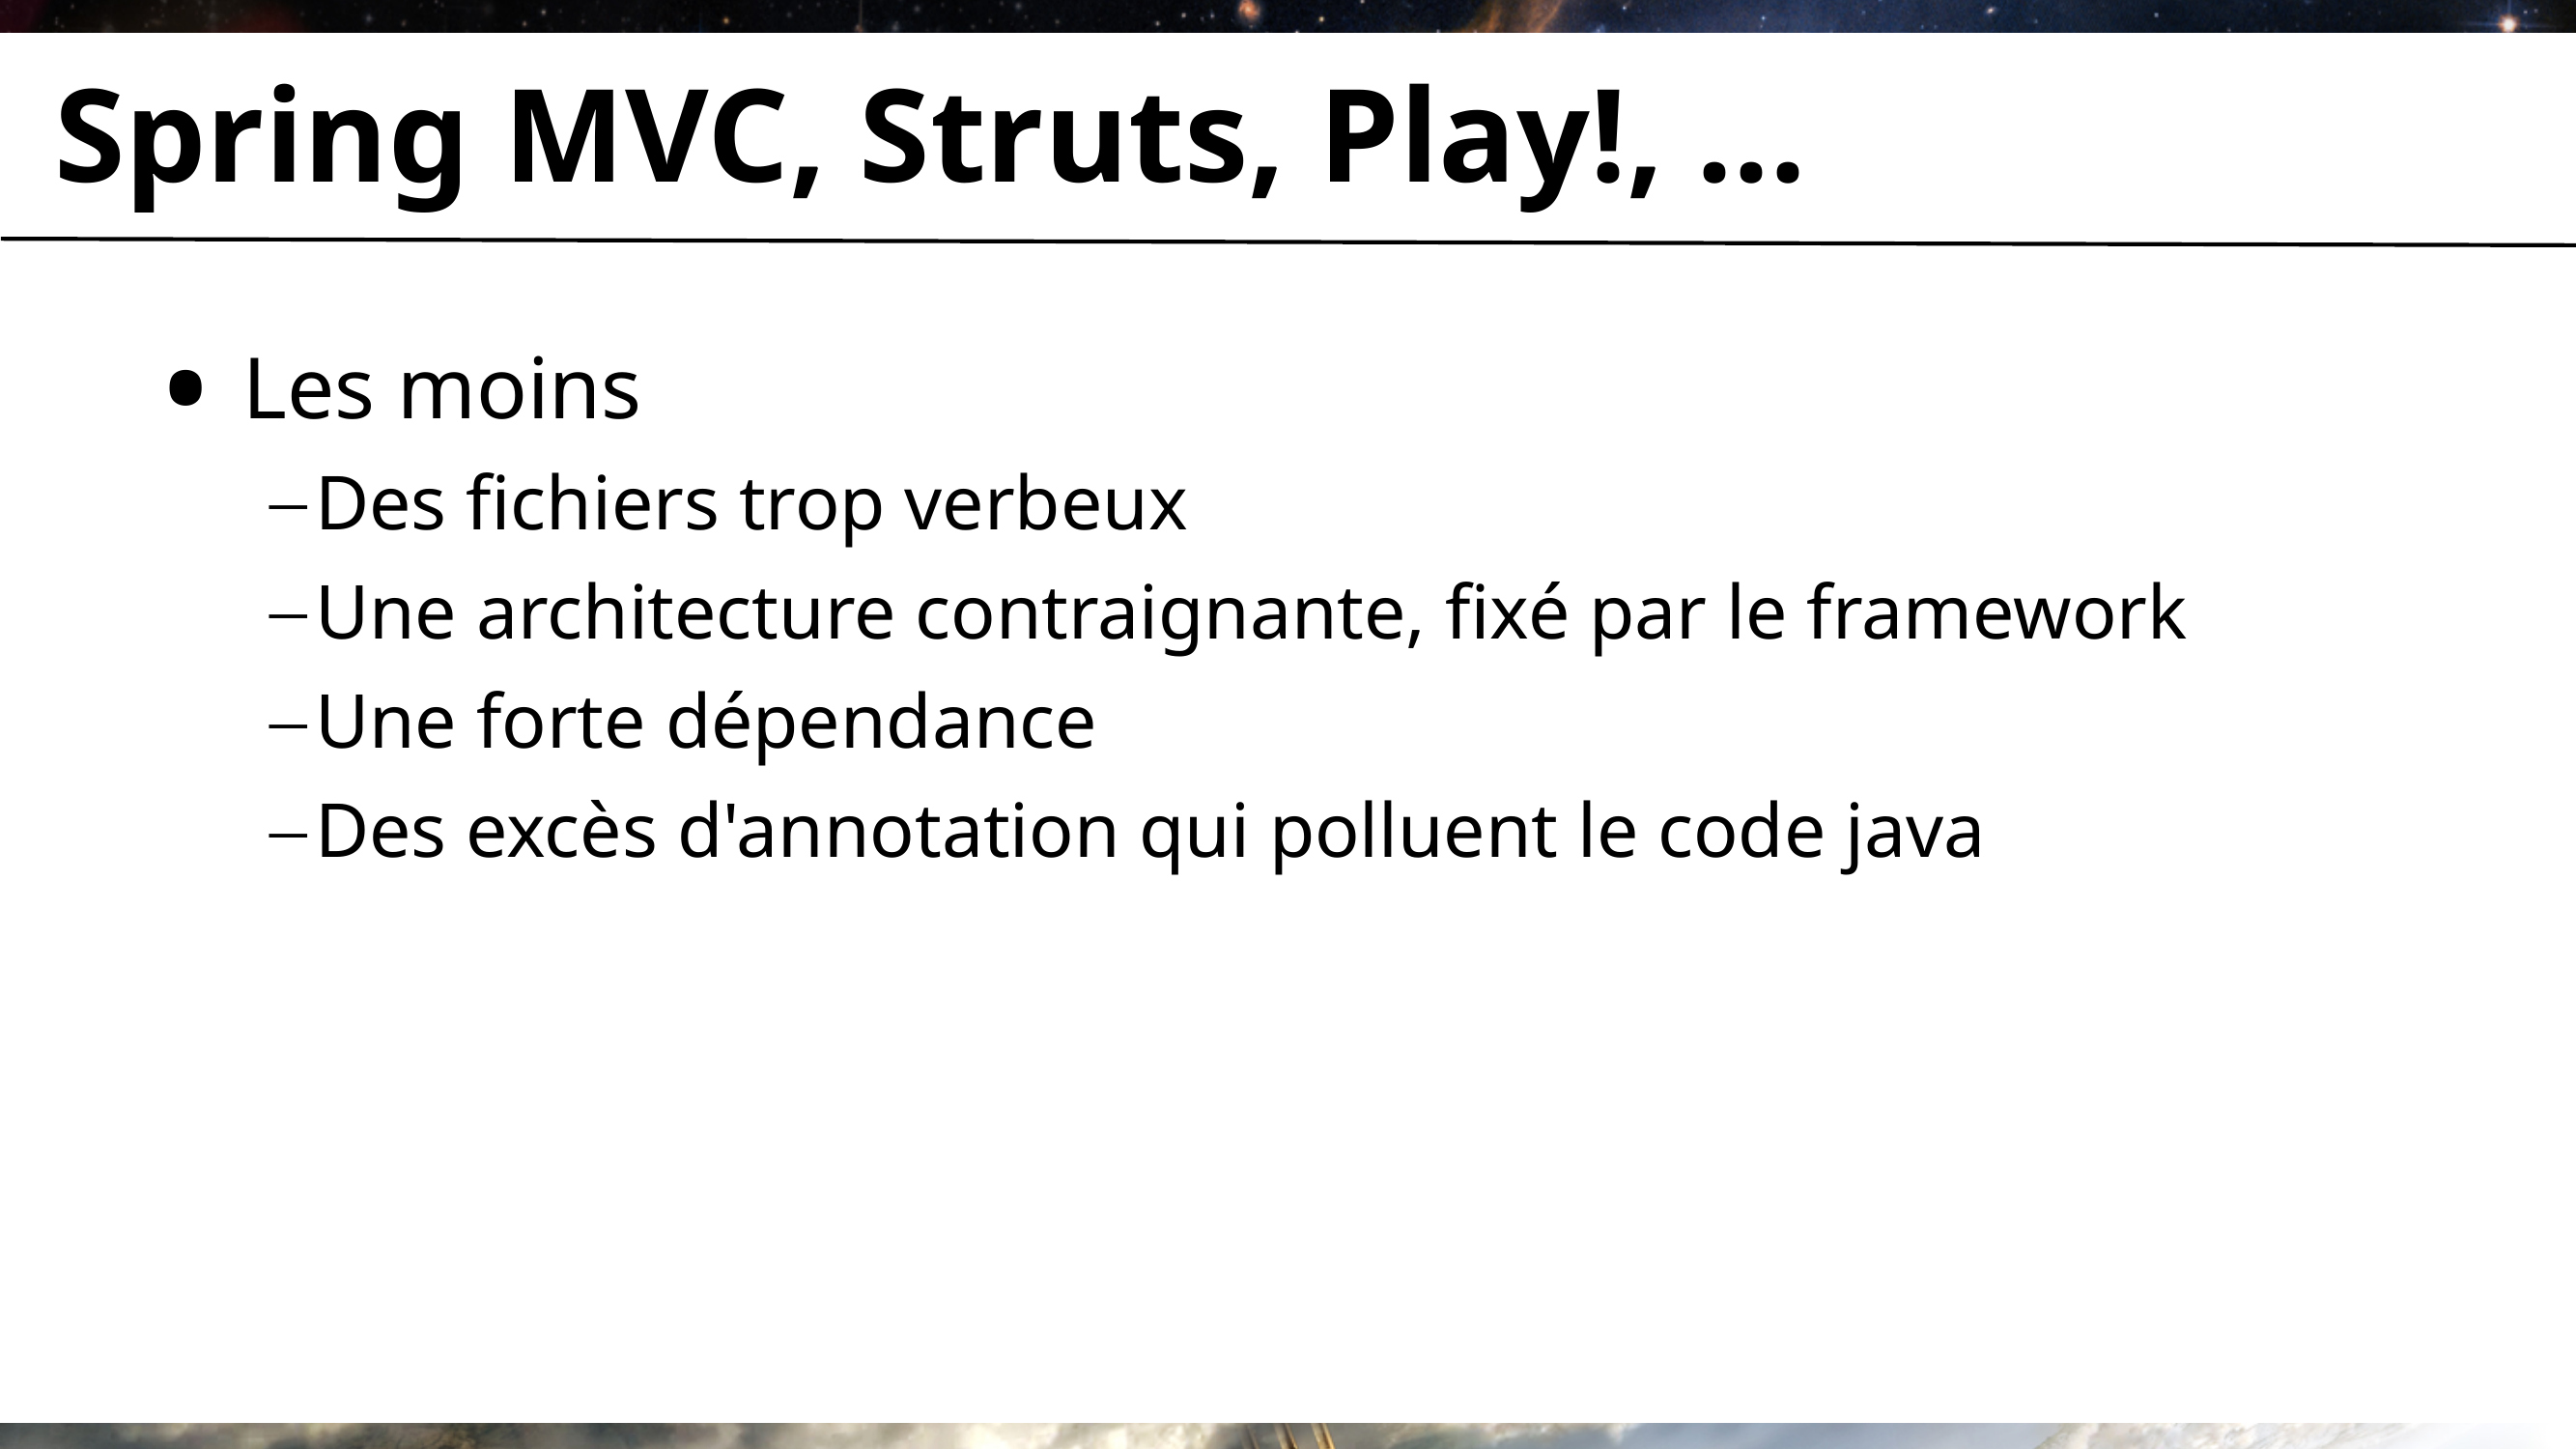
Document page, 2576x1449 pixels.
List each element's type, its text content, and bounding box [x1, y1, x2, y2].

picture [0, 1423, 2576, 1449]
title Spring MVC, Struts, Play!, ... [45, 12, 2528, 250]
list Les moins Des fichiers trop verbeux Une architecture contraignante, fixé par le framework Une forte dépendance Des excès d'annotation qui polluent le code java [116, 326, 2457, 1387]
picture [0, 0, 2576, 33]
